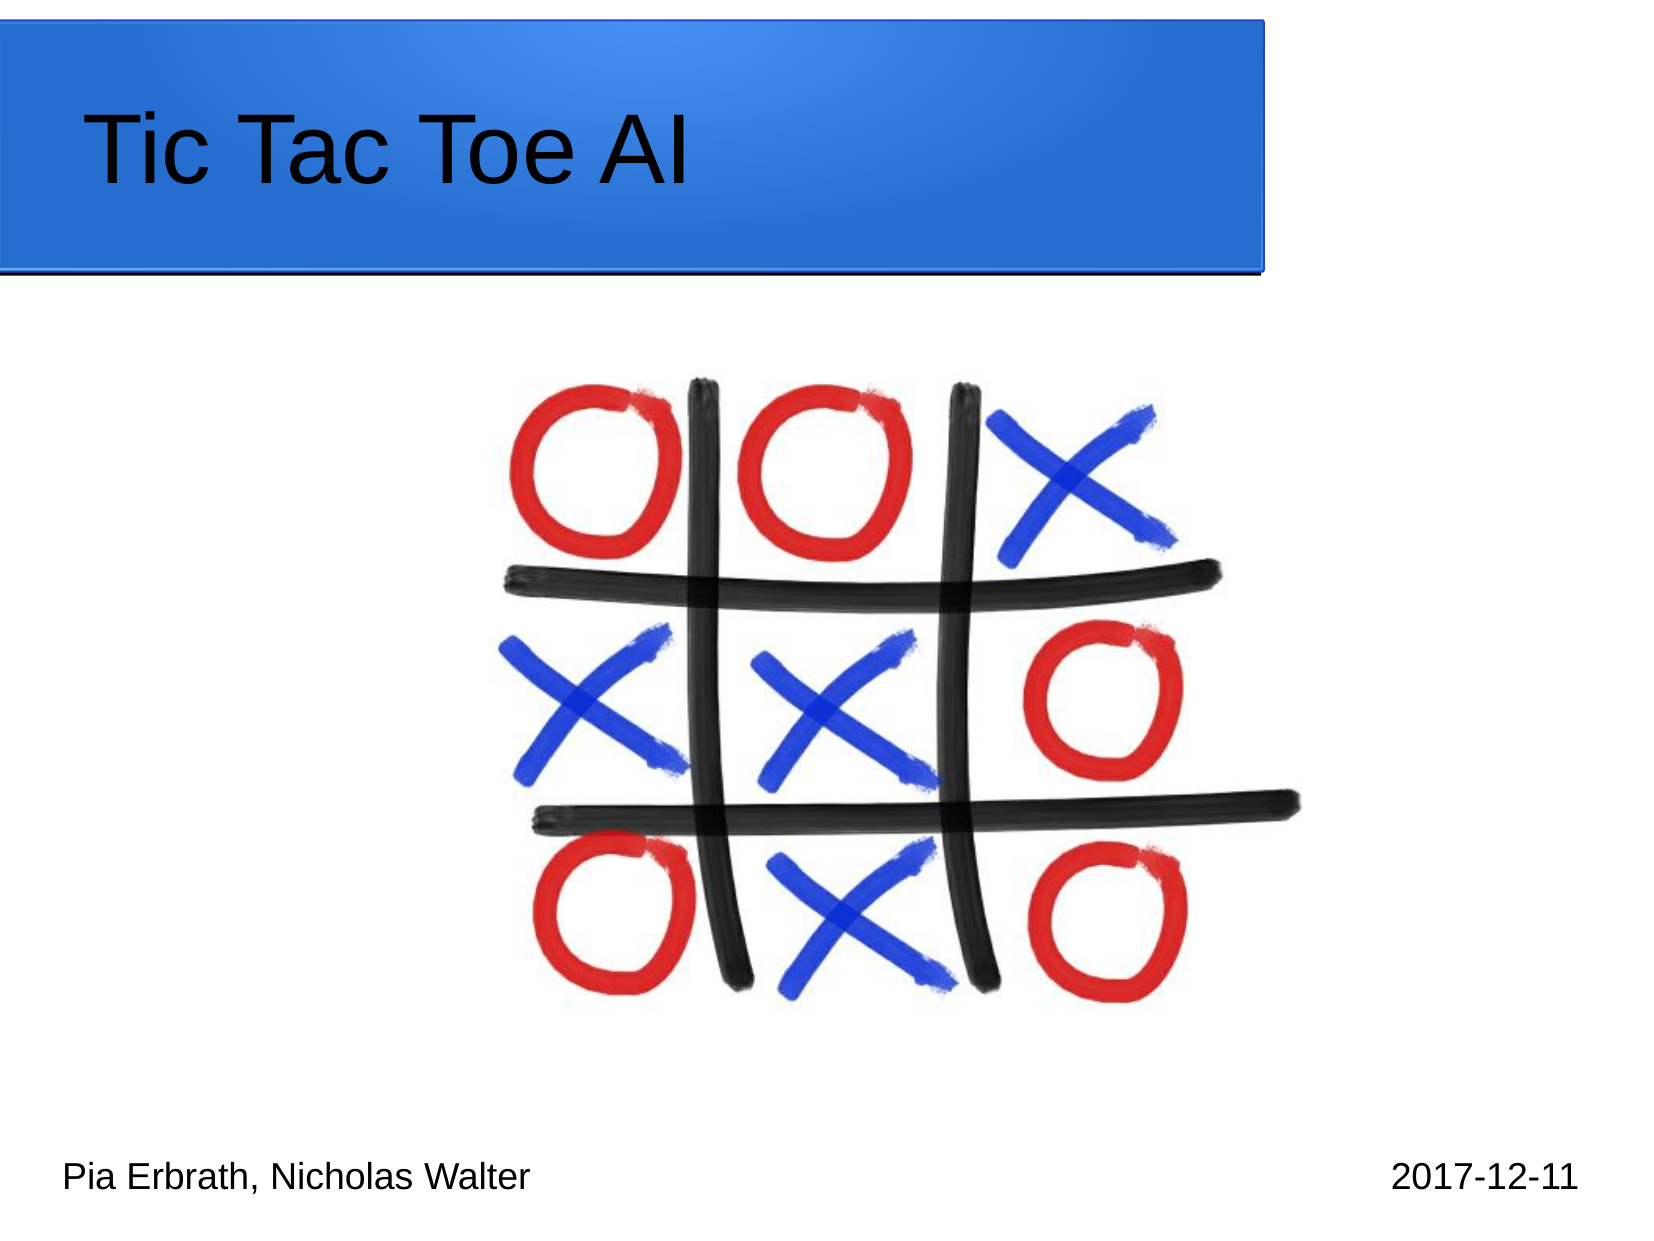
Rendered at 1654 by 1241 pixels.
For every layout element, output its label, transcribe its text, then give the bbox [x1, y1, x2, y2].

picture [189, 358, 1465, 1036]
text_box Pia Erbrath, Nicholas Walter 2017-12-11 [47, 1147, 1630, 1205]
title Tic Tac Toe AI [82, 47, 1235, 252]
